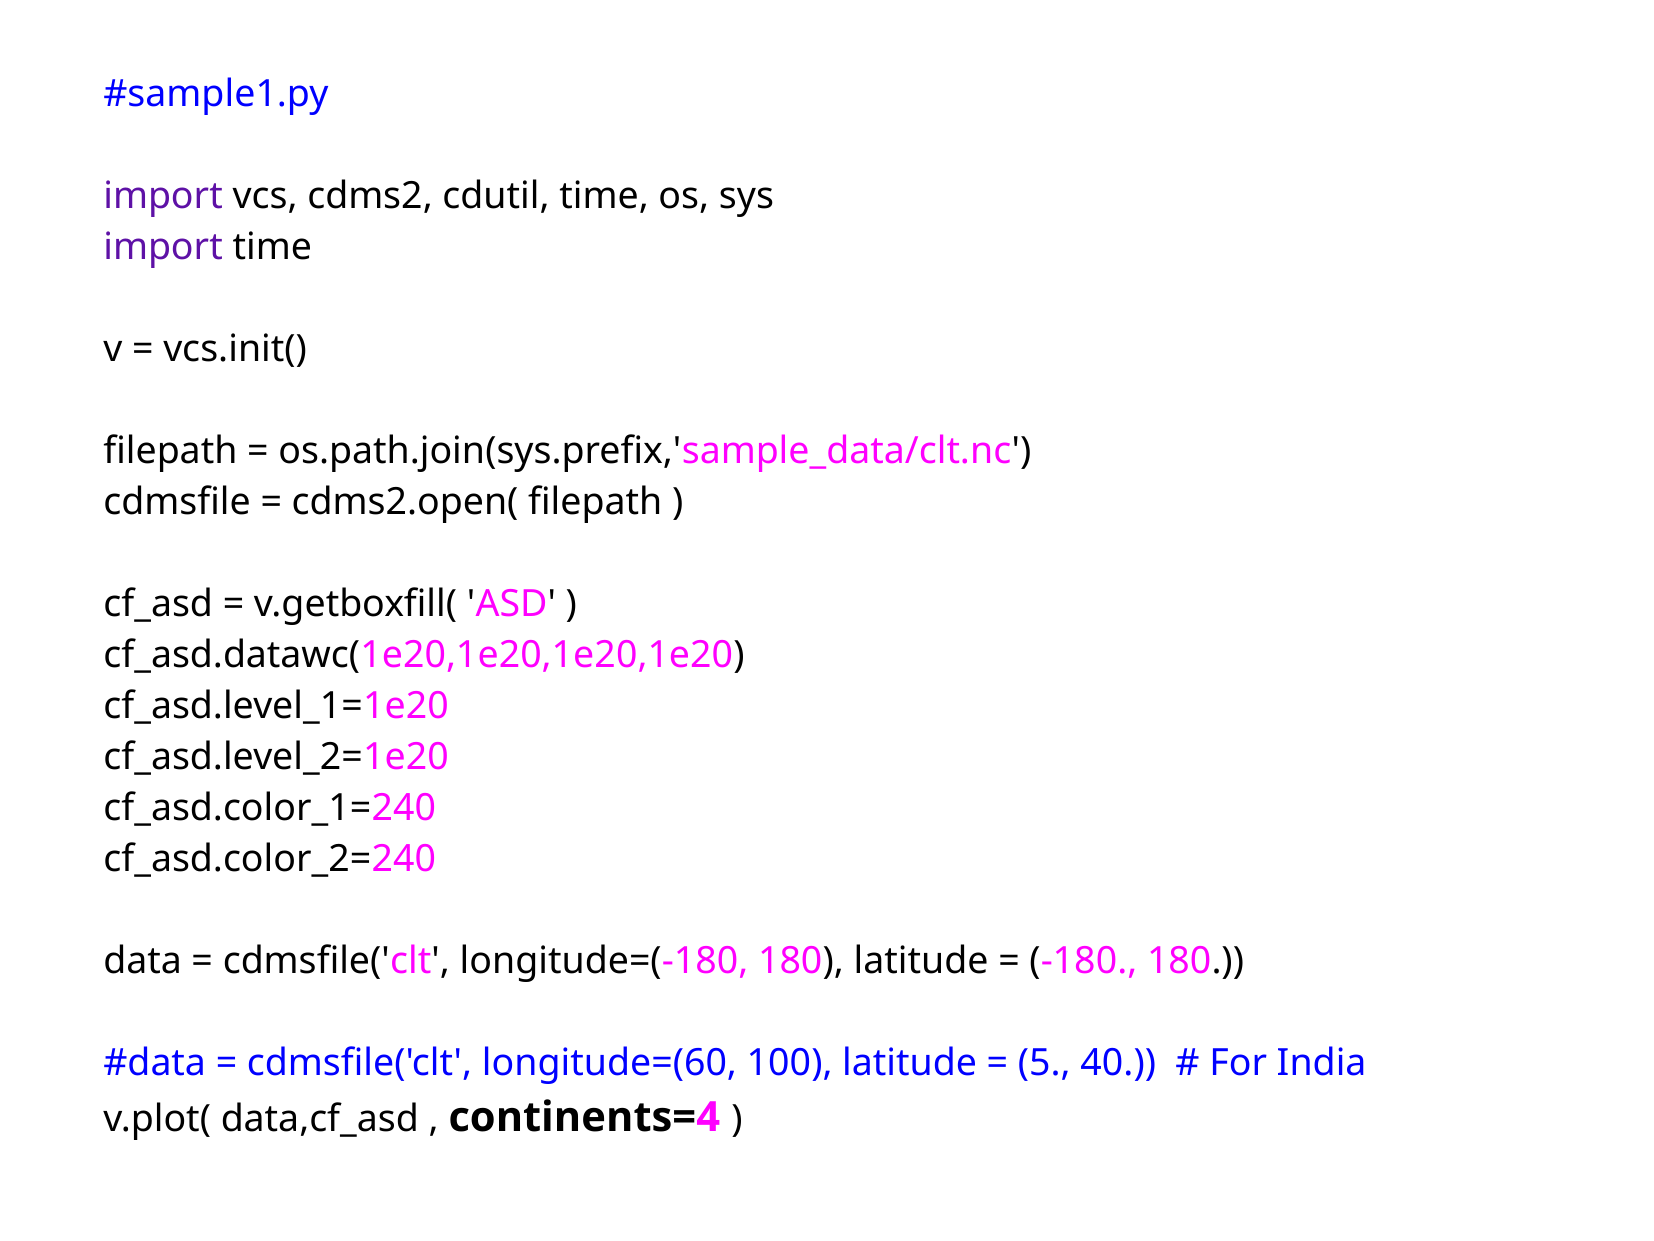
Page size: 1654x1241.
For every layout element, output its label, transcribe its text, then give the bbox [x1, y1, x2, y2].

text_box #sample1.py import vcs, cdms2, cdutil, time, os, sys import time v = vcs.init() filepath = os.path.join(sys.prefix,'sample_data/clt.nc') cdmsfile = cdms2.open( filepath ) cf_asd = v.getboxfill( 'ASD' ) cf_asd.datawc(1e20,1e20,1e20,1e20) cf_asd.level_1=1e20 cf_asd.level_2=1e20 cf_asd.color_1=240 cf_asd.color_2=240 data = cdmsfile('clt', longitude=(-180, 180), latitude = (-180., 180.)) #data = cdmsfile('clt', longitude=(60, 100), latitude = (5., 40.)) # For India v.plot( data,cf_asd , continents=4 ) [88, 59, 1388, 1182]
